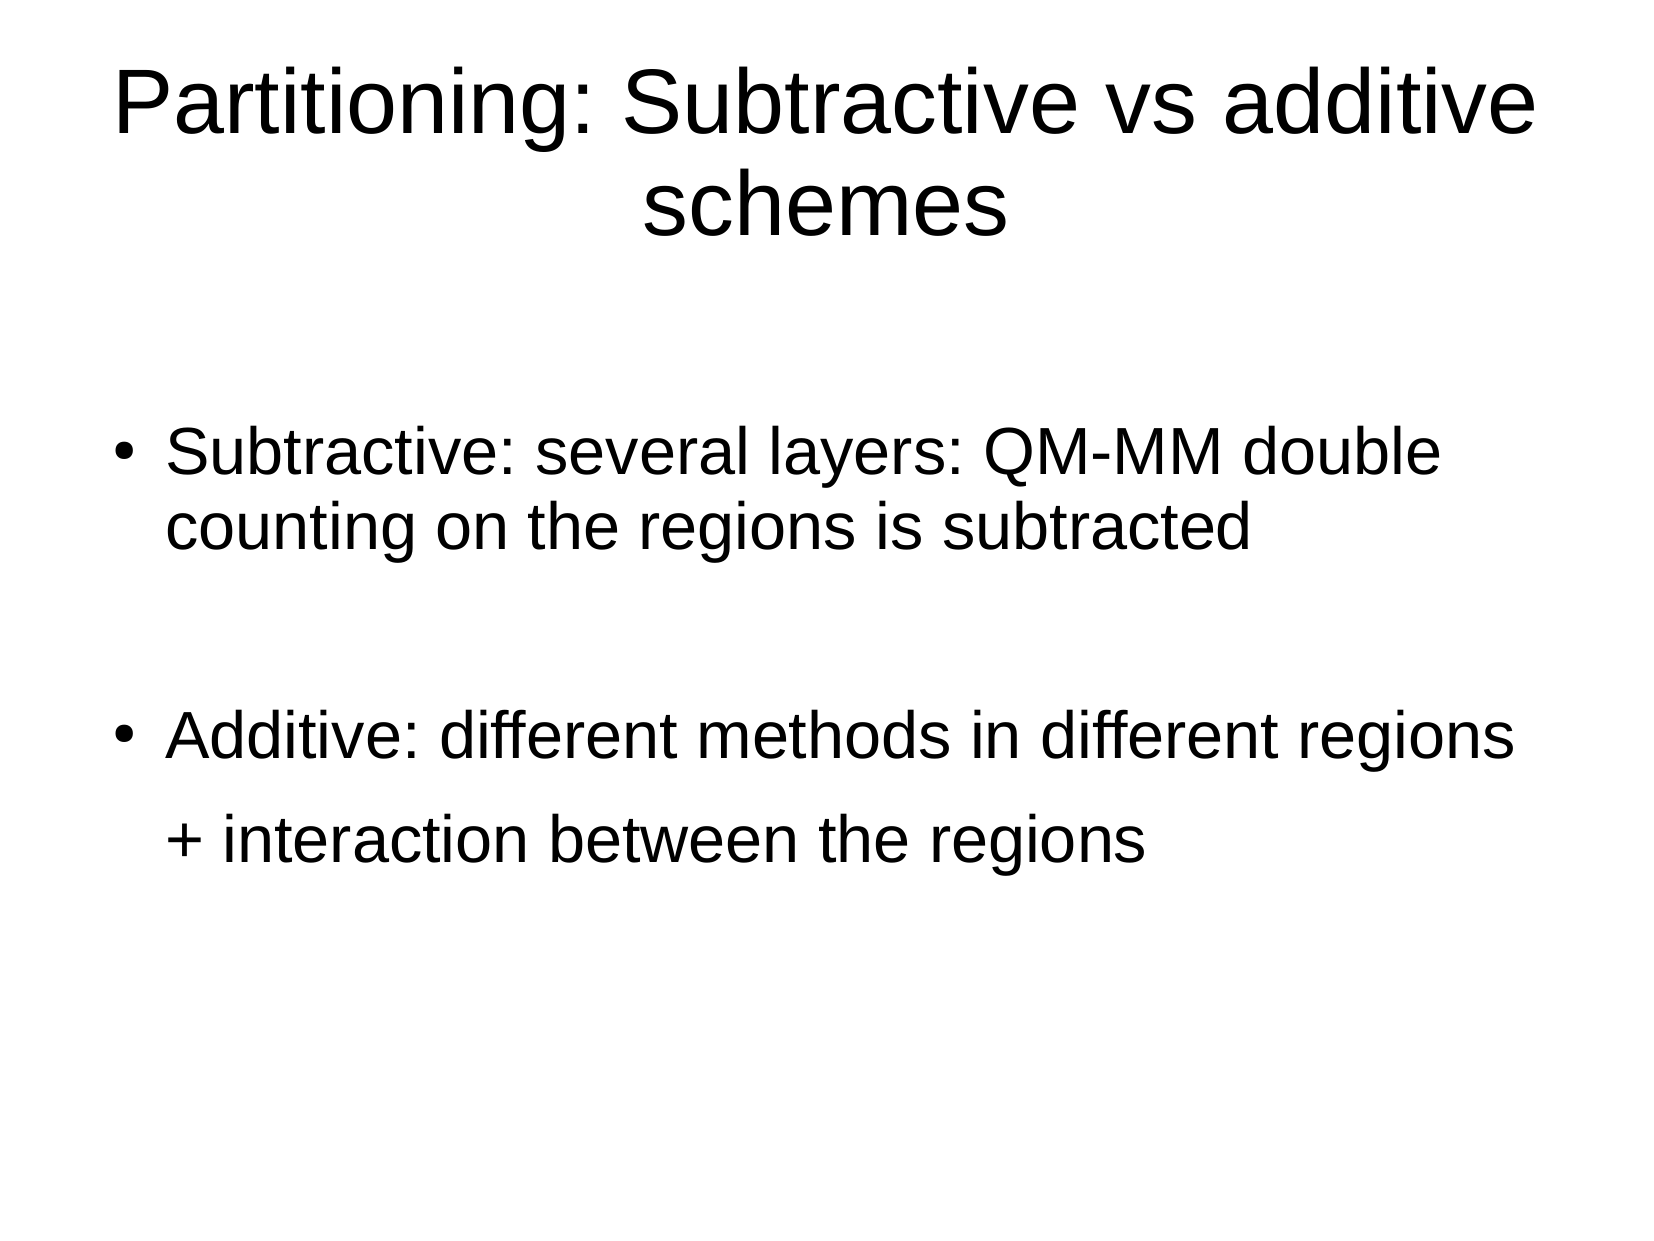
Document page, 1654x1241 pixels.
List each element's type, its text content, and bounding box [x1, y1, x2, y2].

list Subtractive: several layers: QM-MM double counting on the regions is subtracted Additive: different methods in different regions + interaction between the regions [94, 414, 1583, 1134]
title Partitioning: Subtractive vs additive schemes [82, 49, 1571, 257]
